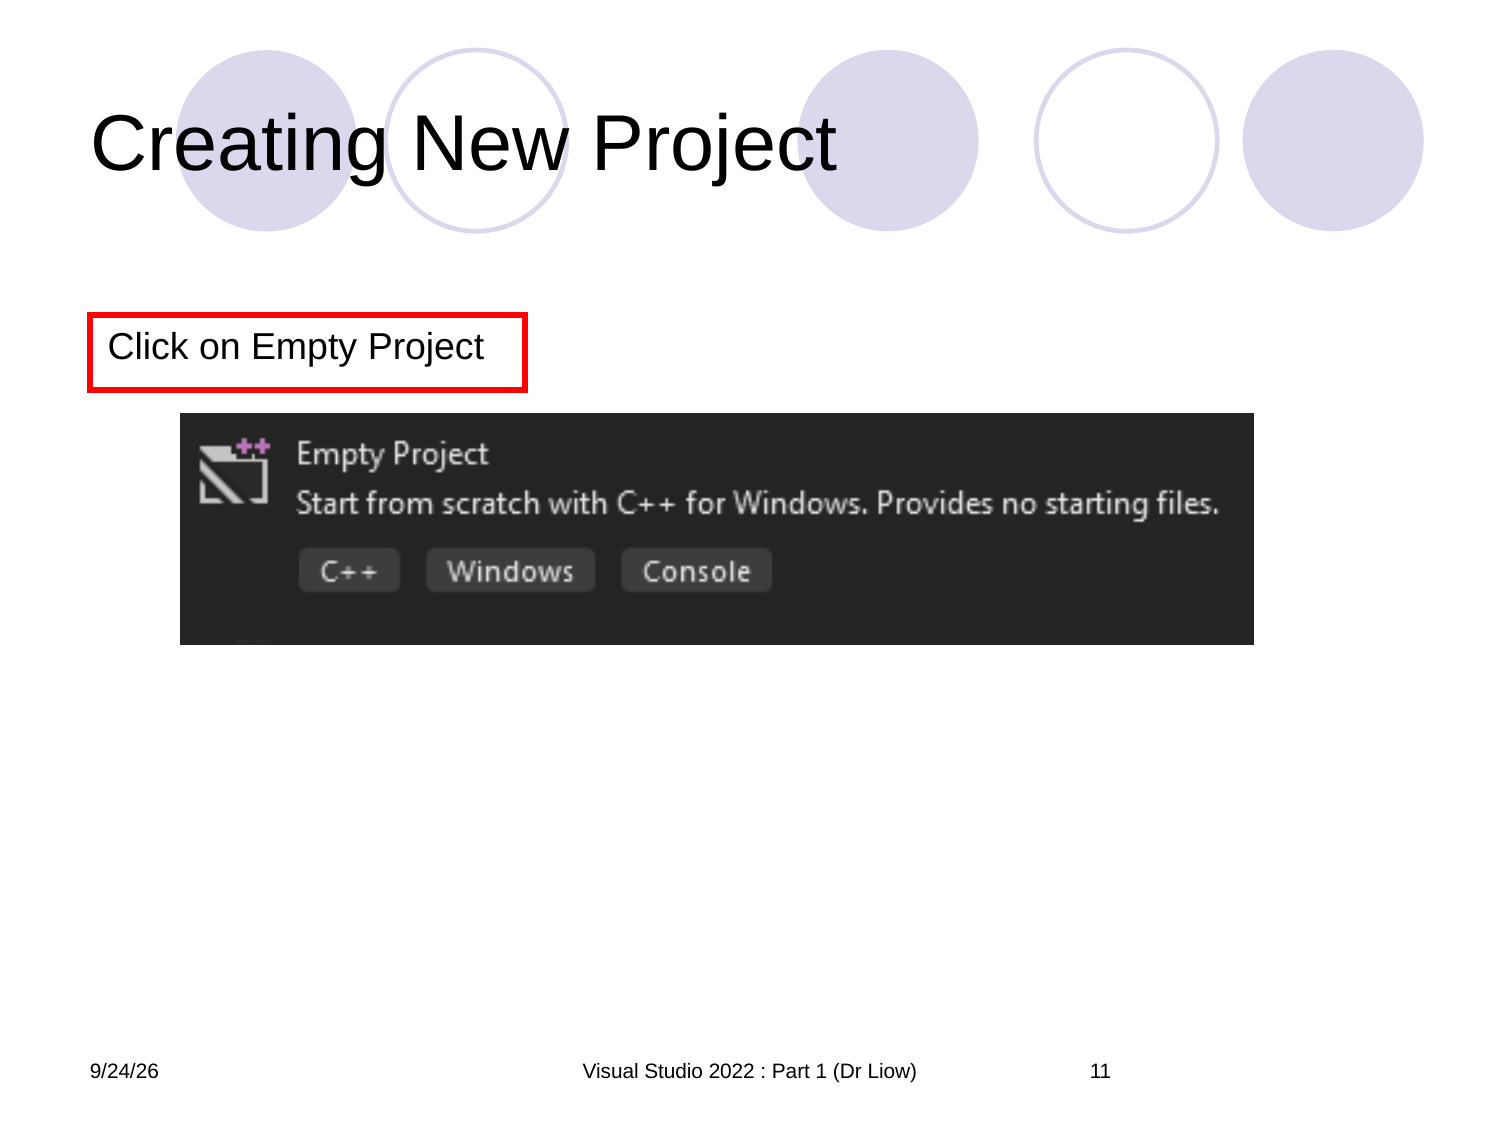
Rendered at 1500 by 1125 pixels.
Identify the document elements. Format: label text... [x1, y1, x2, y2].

text_box Click on Empty Project [90, 314, 526, 390]
text_box <number> [1074, 1049, 1426, 1101]
title Creating New Project [75, 45, 1426, 233]
text_box Visual Studio 2022 : Part 1 (Dr Liow) [512, 1049, 988, 1101]
picture [180, 413, 1254, 646]
text_box 1/11/22 [74, 1049, 426, 1101]
